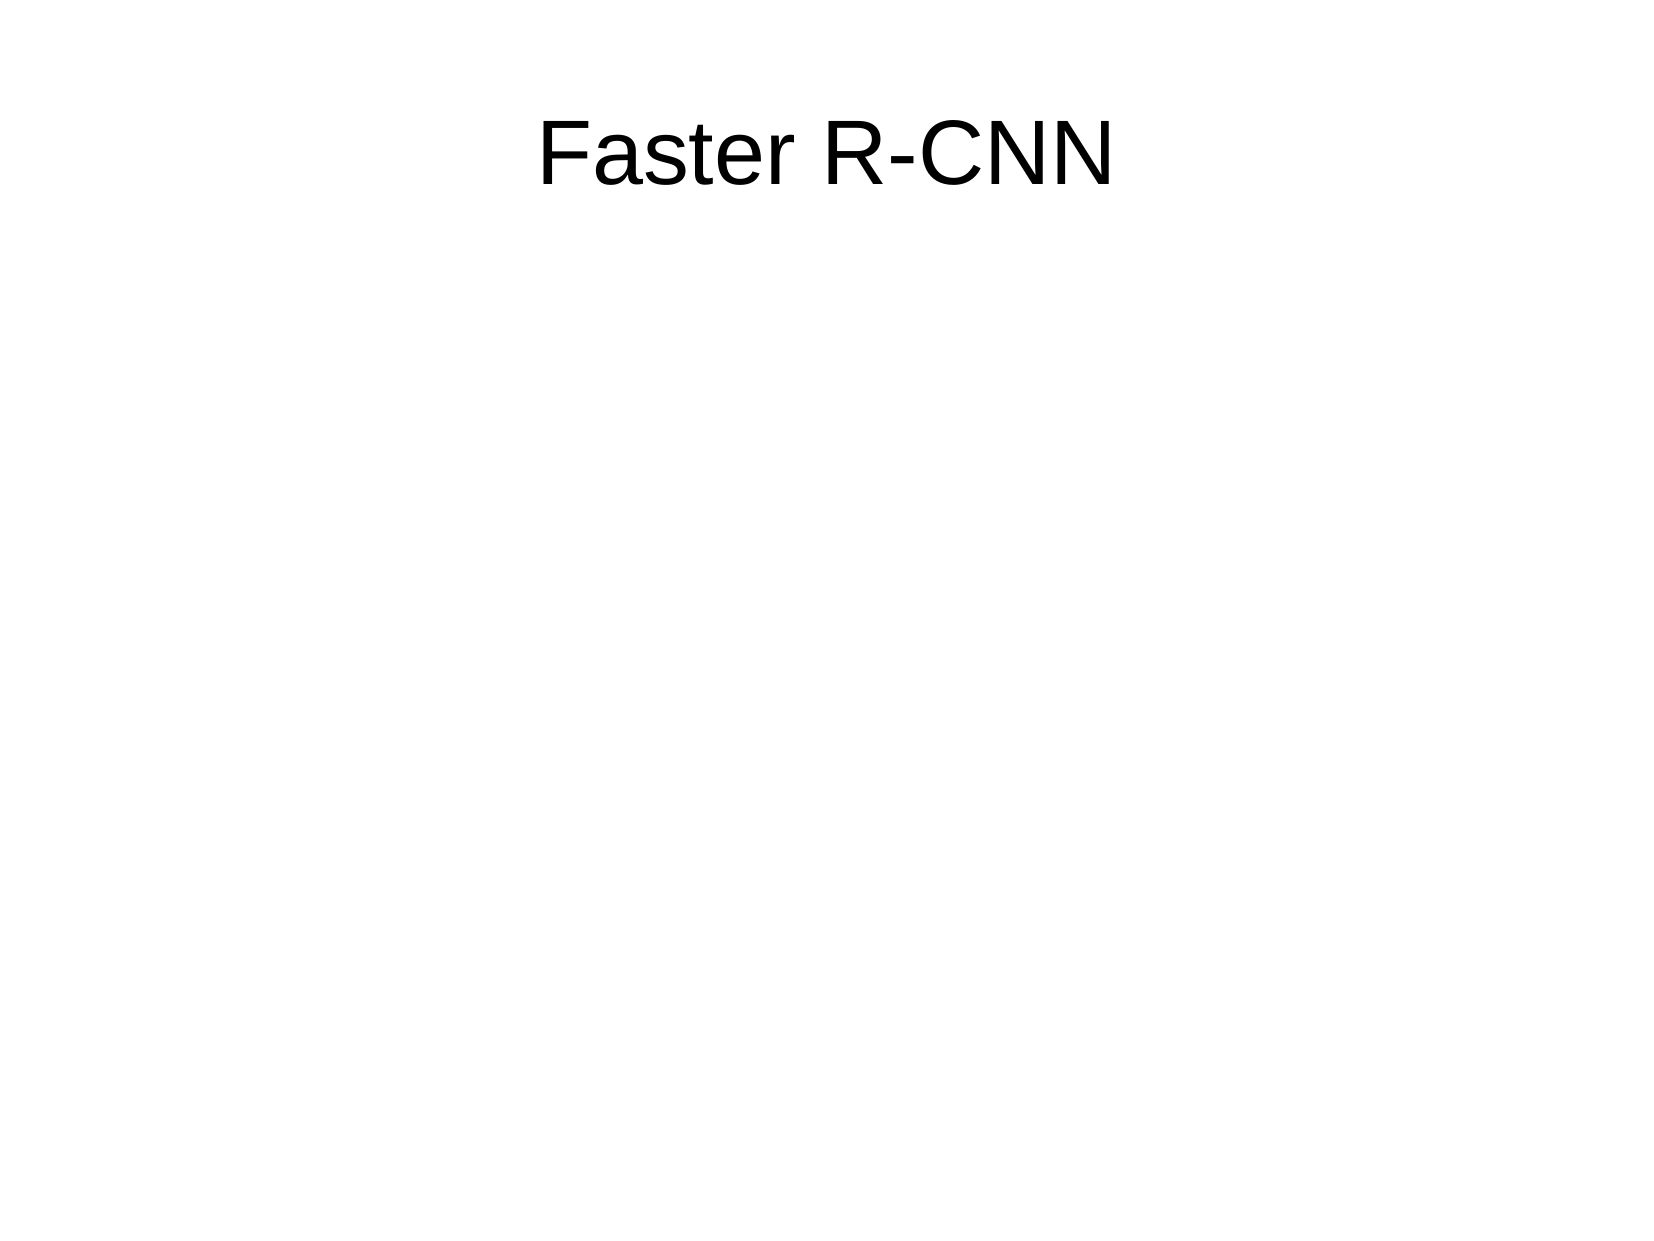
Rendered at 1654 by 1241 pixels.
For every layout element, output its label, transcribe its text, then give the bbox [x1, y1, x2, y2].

title Faster R-CNN [82, 49, 1571, 257]
